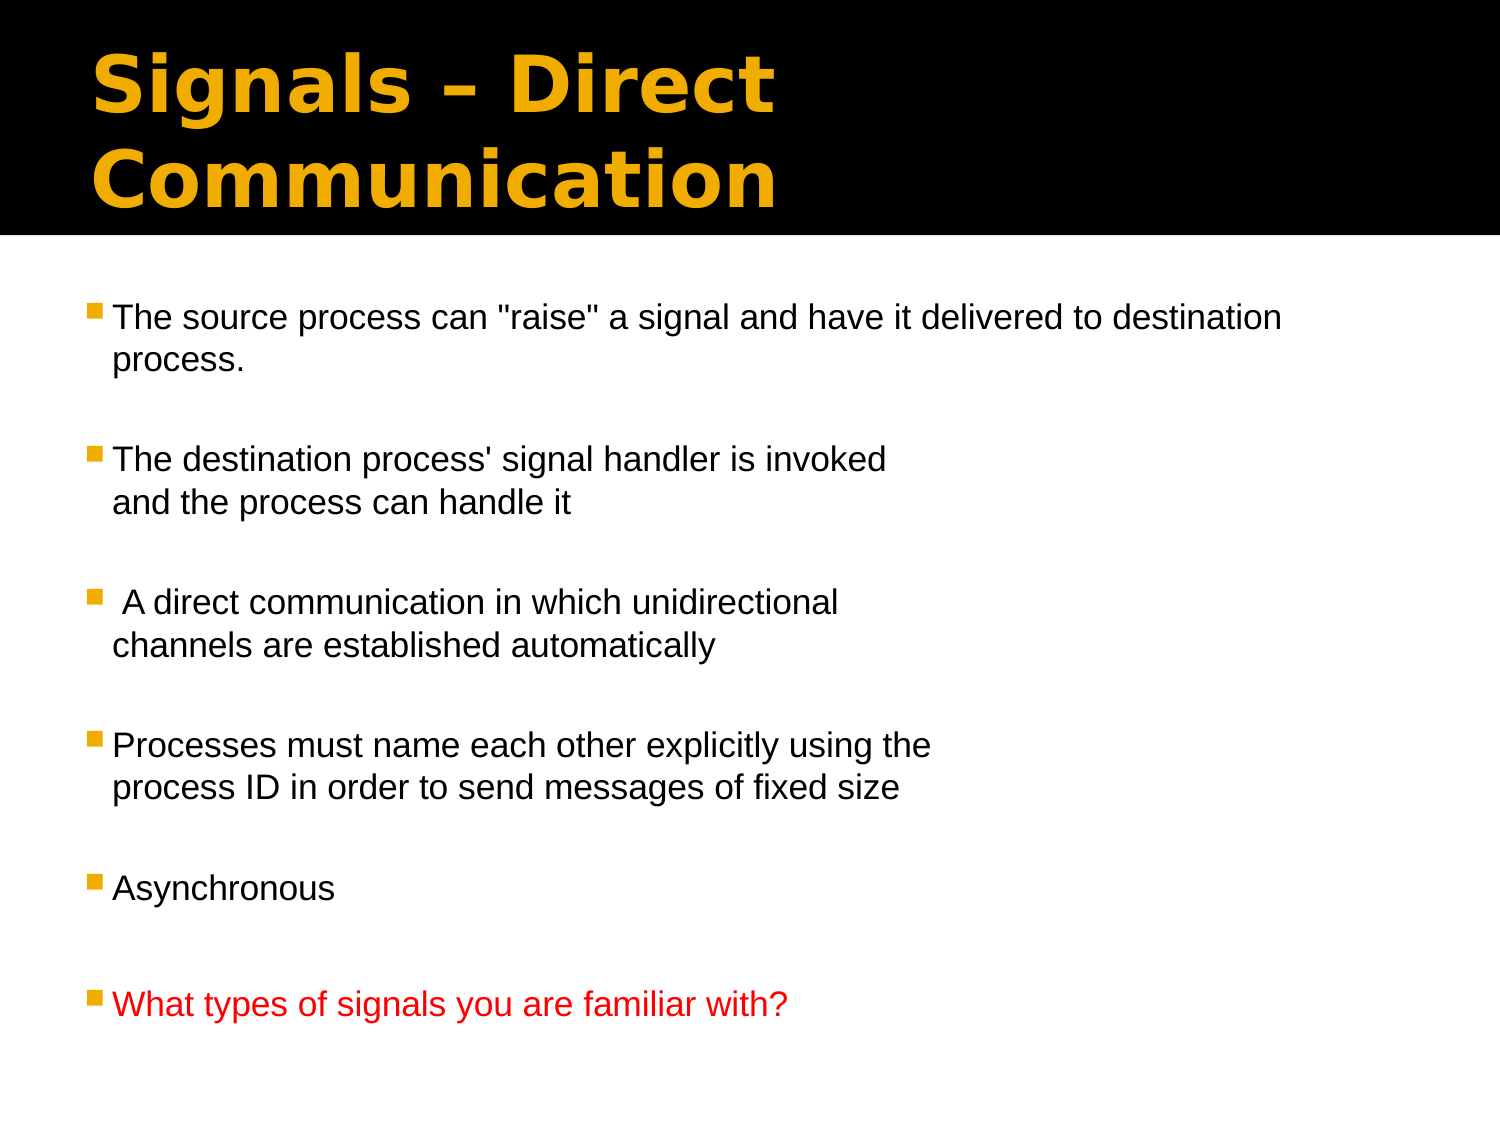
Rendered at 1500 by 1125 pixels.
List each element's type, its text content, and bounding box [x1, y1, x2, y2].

list The source process can "raise" a signal and have it delivered to destination process. The destination process' signal handler is invoked and the process can handle it A direct communication in which unidirectional channels are established automatically Processes must name each other explicitly using the process ID in order to send messages of fixed size Asynchronous What types of signals you are familiar with? [64, 278, 1415, 1038]
title Signals – Direct Communication [75, 25, 1425, 231]
